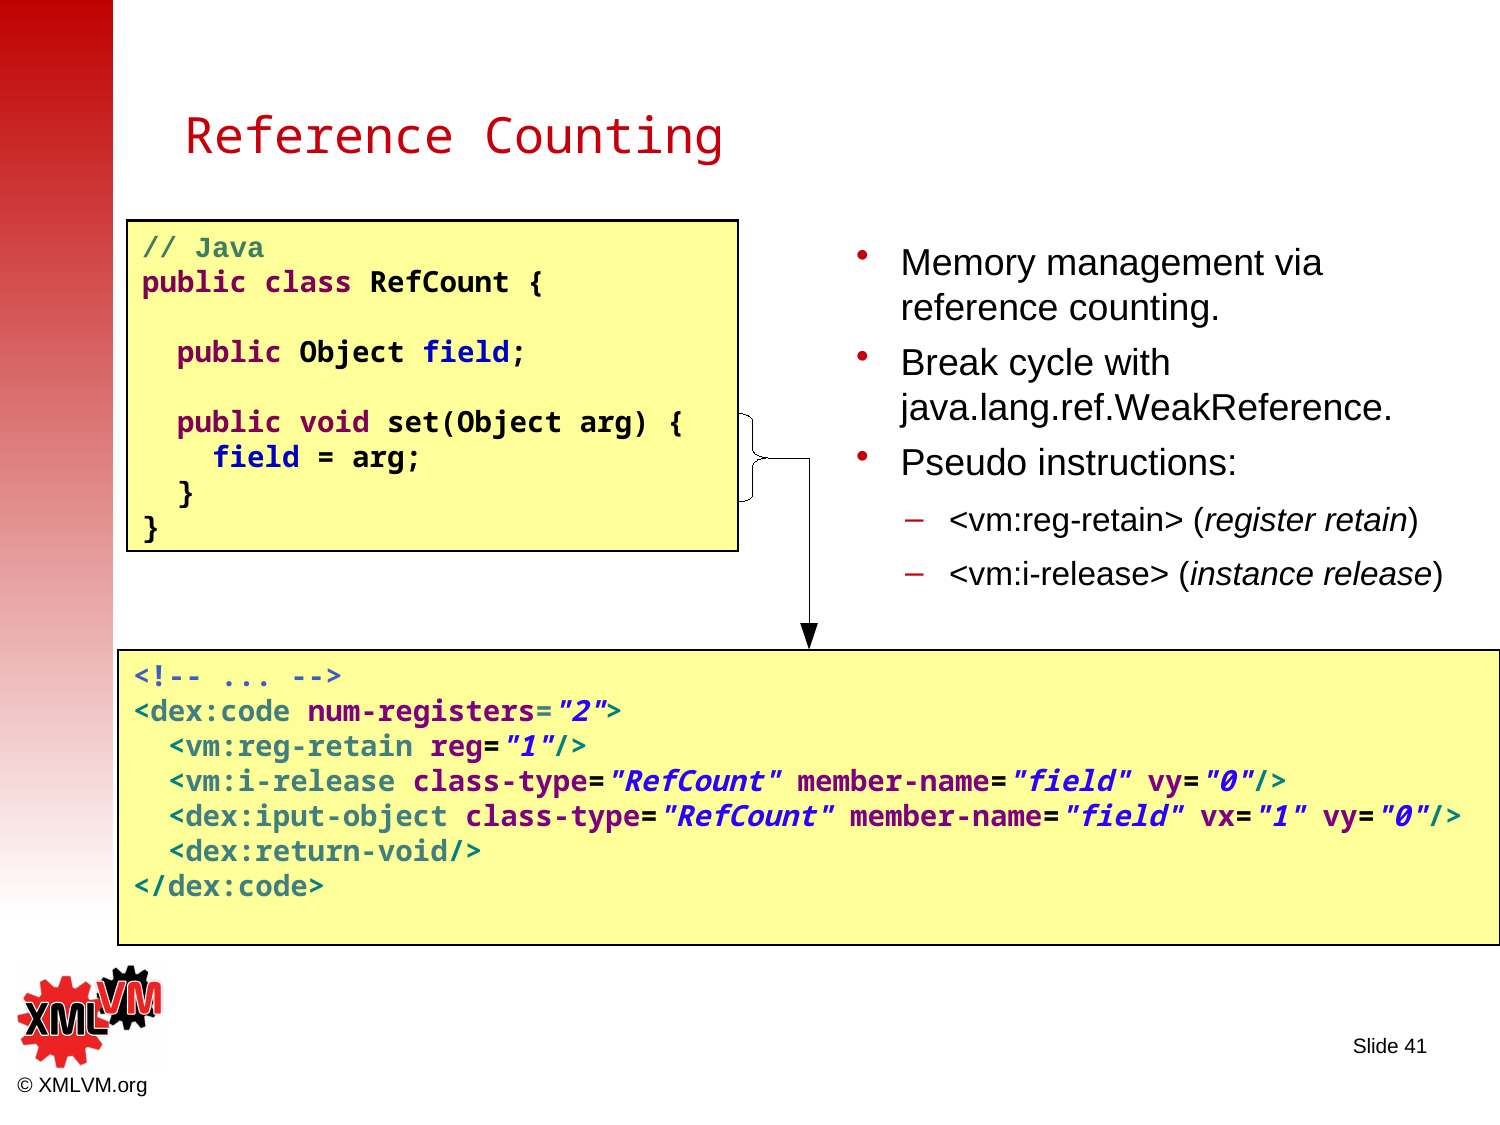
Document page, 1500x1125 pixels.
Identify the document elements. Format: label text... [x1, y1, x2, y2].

text_box // Java public class RefCount { public Object field; public void set(Object arg) { field = arg; } } [127, 220, 739, 551]
text_box <!-- ... --> <dex:code num-registers="2"> <vm:reg-retain reg="1"/> <vm:i-release class-type="RefCount" member-name="field" vy="0"/> <dex:iput-object class-type="RefCount" member-name="field" vx="1" vy="0"/> <dex:return-void/> </dex:code> [118, 649, 1500, 945]
picture [16, 964, 164, 1069]
title Reference Counting [170, 67, 1447, 207]
list Memory management via reference counting. Break cycle with java.lang.ref.WeakReference. Pseudo instructions: <vm:reg-retain> (register retain) <vm:i-release> (instance release) [856, 237, 1447, 621]
